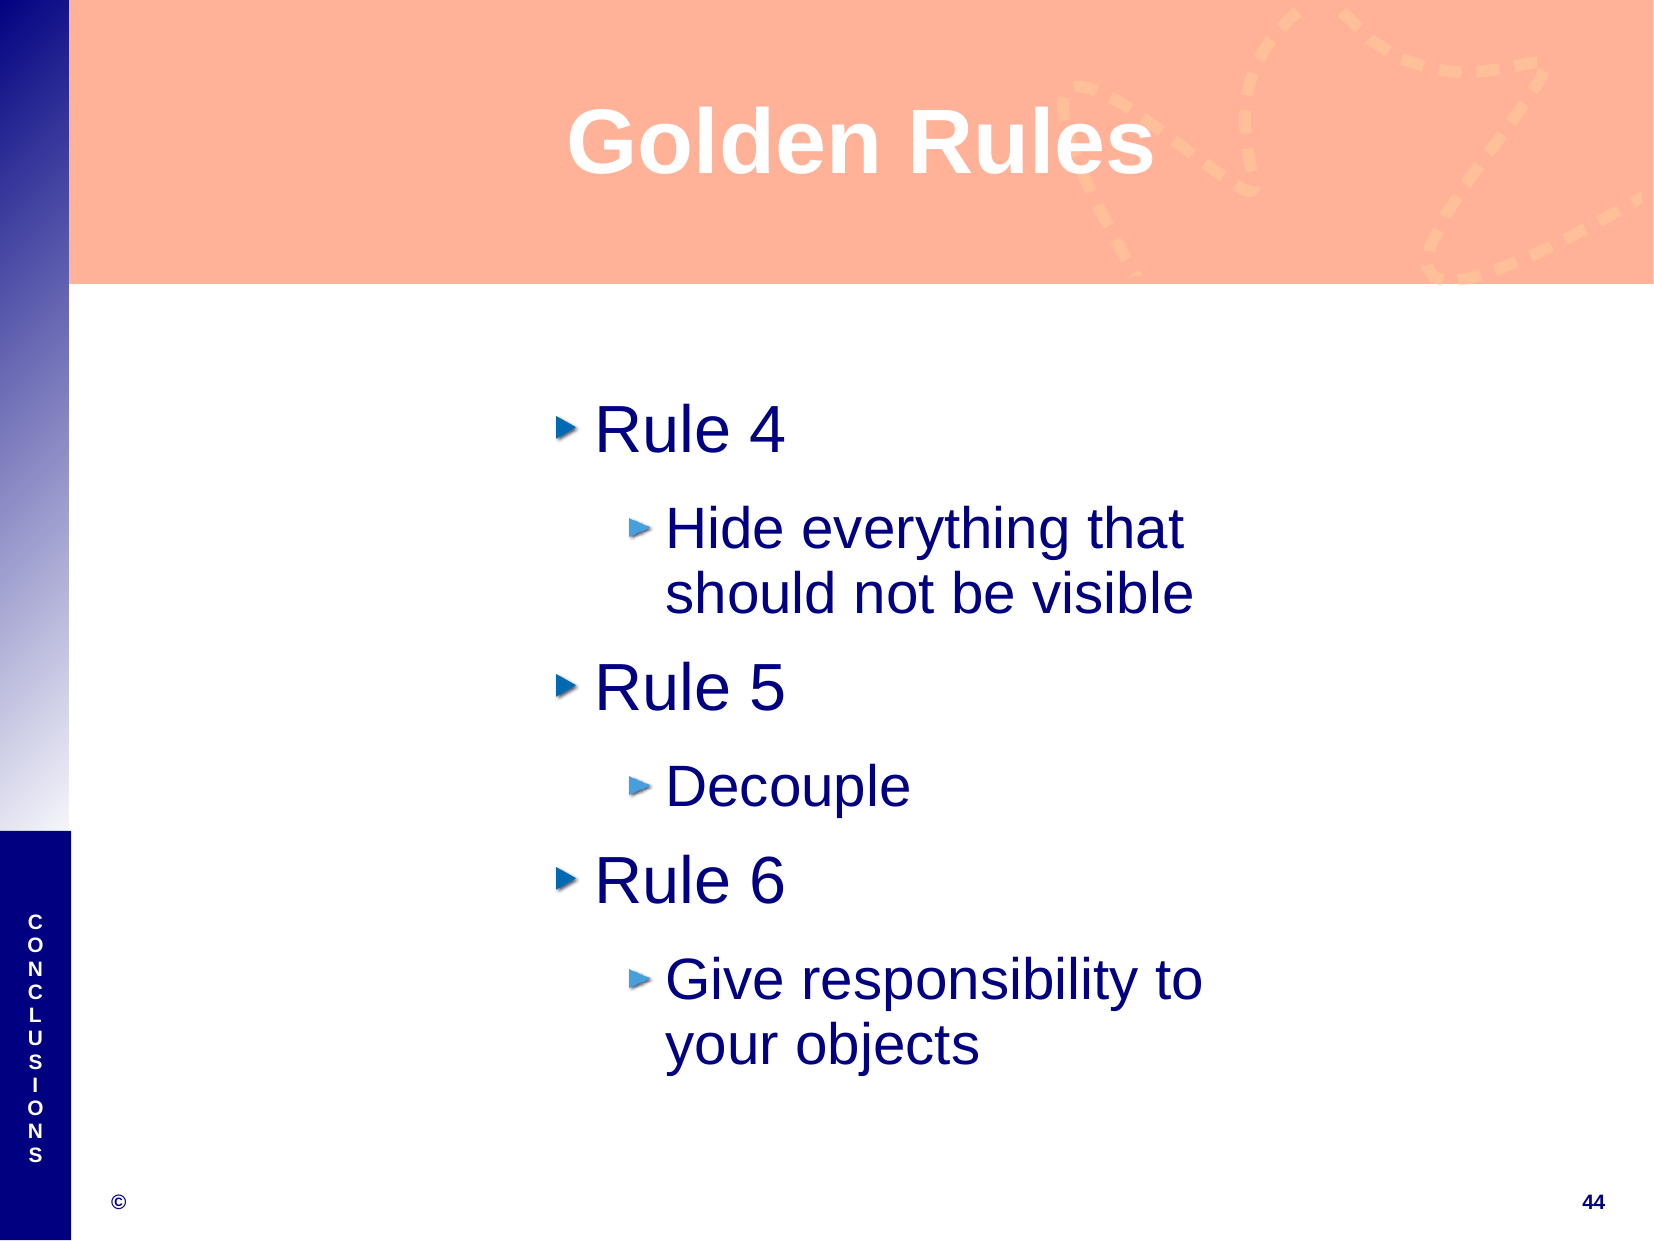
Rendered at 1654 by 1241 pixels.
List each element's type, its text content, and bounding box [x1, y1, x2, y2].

text_box C O N C L U S I O N S [0, 830, 71, 1241]
list Rule 4 Hide everything that should not be visible Rule 5 Decouple Rule 6 Give responsibility to your objects [523, 392, 1219, 1077]
title Golden Rules [108, 37, 1617, 246]
